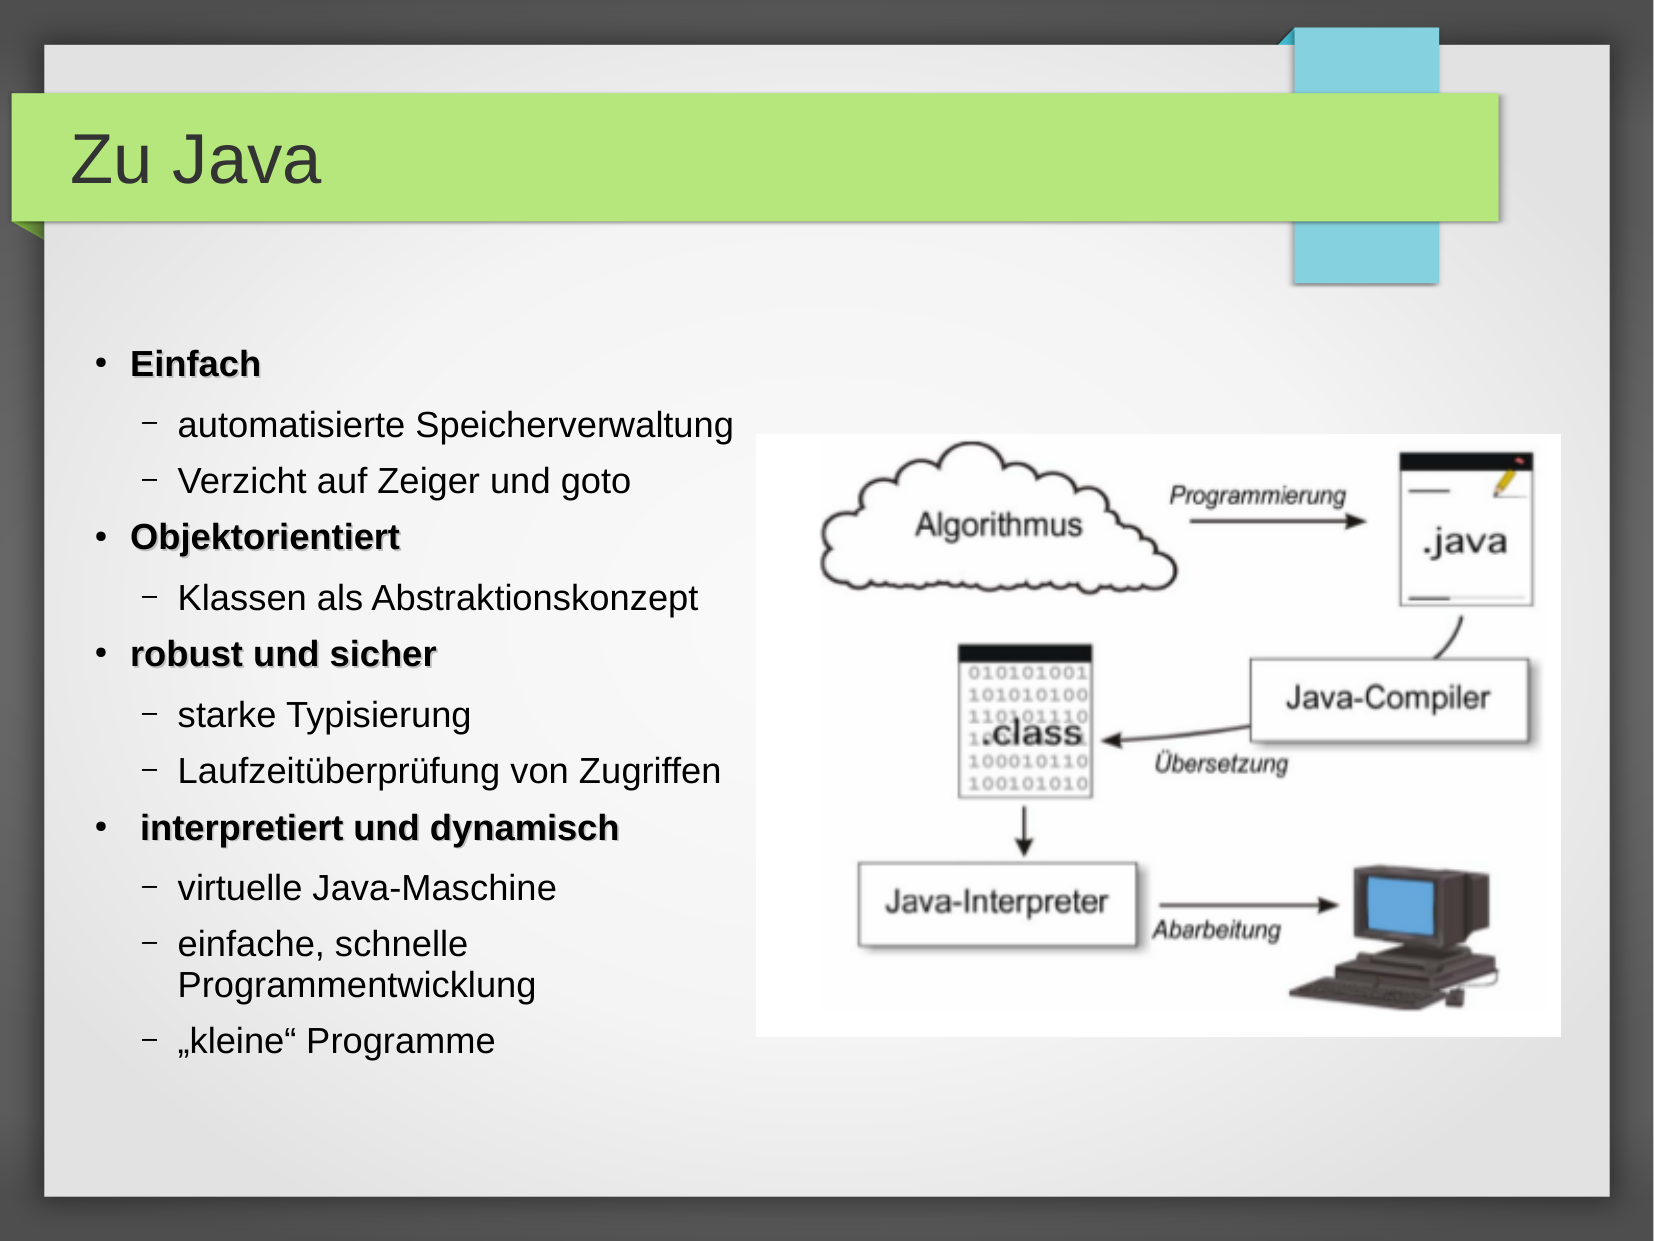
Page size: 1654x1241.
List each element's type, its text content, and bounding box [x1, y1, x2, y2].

list Einfach automatisierte Speicherverwaltung Verzicht auf Zeiger und goto Objektorientiert Klassen als Abstraktionskonzept robust und sicher starke Typisierung Laufzeitüberprüfung von Zugriffen interpretiert und dynamisch virtuelle Java-Maschine einfache, schnelle Programmentwicklung „kleine“ Programme [82, 343, 793, 1063]
picture [0, 0, 1654, 1241]
title Zu Java [70, 106, 1229, 213]
